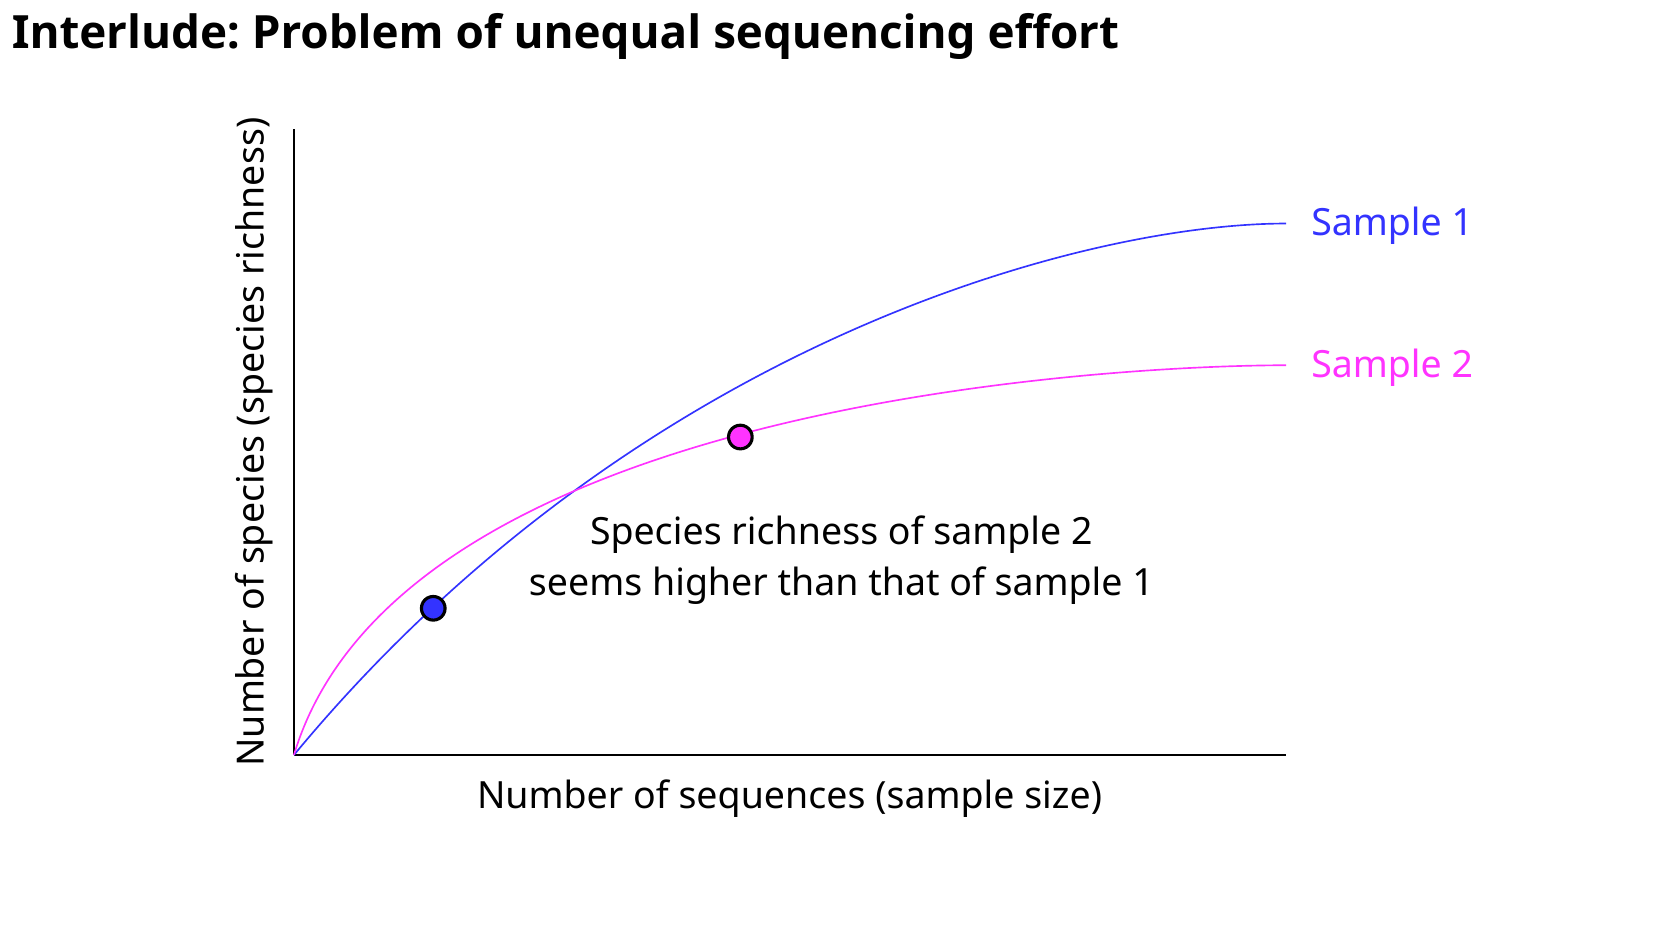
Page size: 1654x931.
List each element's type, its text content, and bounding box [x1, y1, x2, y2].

text_box Species richness of sample 2 seems higher than that of sample 1 [514, 497, 1170, 615]
text_box Number of sequences (sample size) [462, 760, 1118, 827]
text_box [421, 596, 446, 621]
title Interlude: Problem of unequal sequencing effort [11, 0, 1642, 130]
text_box [728, 425, 753, 449]
text_box Sample 2 [1296, 329, 1489, 396]
text_box Sample 1 [1296, 188, 1489, 254]
text_box Number of species (species richness) [216, 102, 283, 782]
